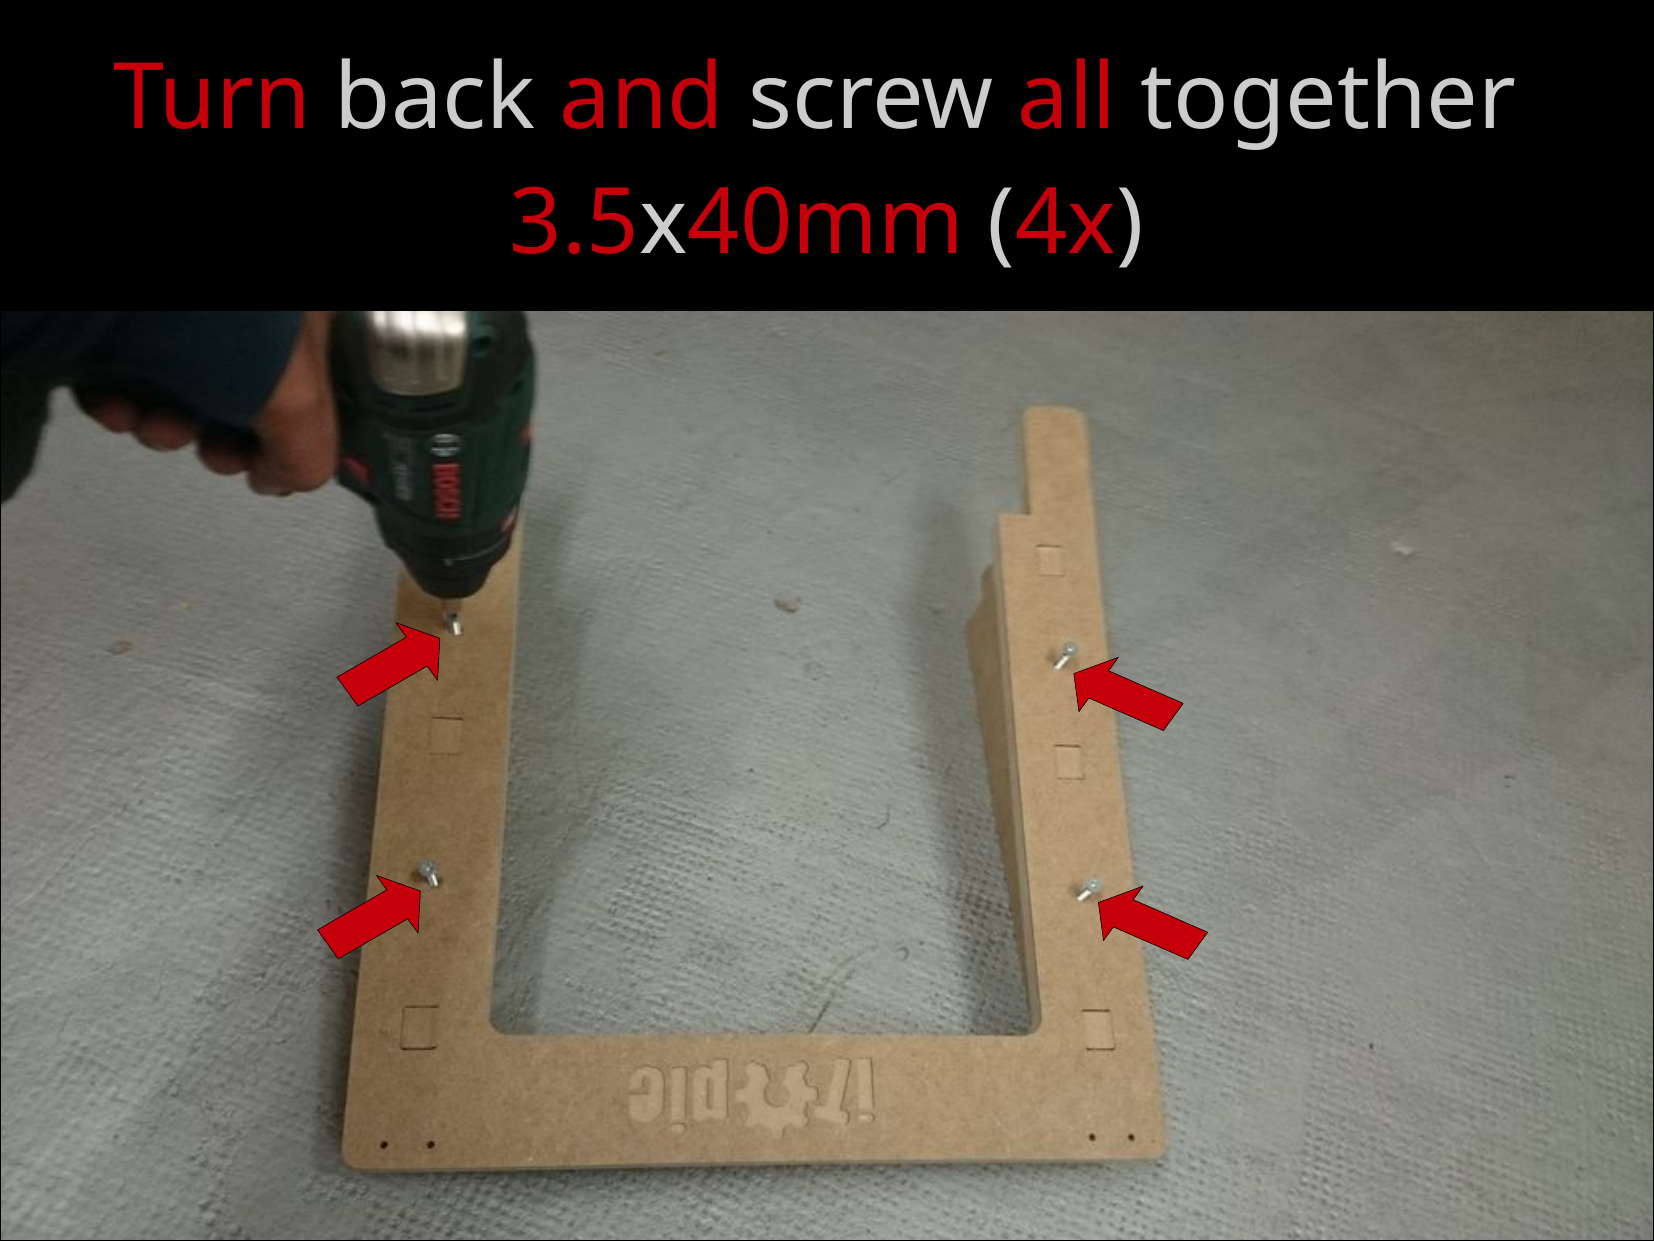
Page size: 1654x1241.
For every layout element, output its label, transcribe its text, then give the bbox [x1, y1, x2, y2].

text_box [1098, 886, 1208, 960]
text_box [336, 622, 440, 707]
picture [0, 311, 1654, 1241]
text_box [1073, 657, 1184, 731]
title Turn back and screw all together 3.5x40mm (4x) [0, 0, 1654, 311]
text_box [317, 875, 421, 959]
